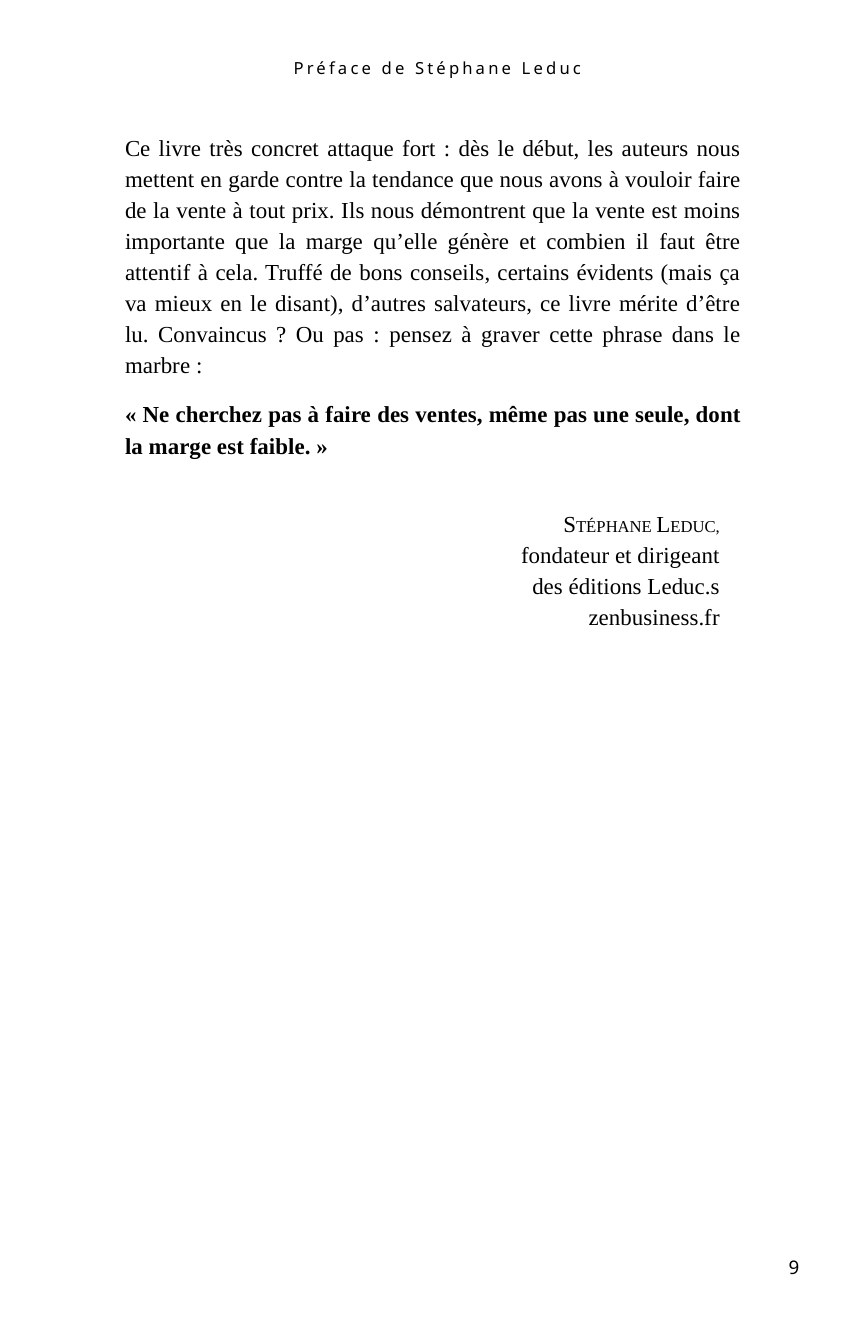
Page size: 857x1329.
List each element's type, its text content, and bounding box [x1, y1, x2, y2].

text_box Ce livre très concret attaque fort : dès le début, les auteurs nous mettent en garde contre la tendance que nous avons à vouloir faire de la vente à tout prix. Ils nous démontrent que la vente est moins importante que la marge qu’elle génère et combien il faut être attentif à cela. Truffé de bons conseils, certains évidents (mais ça va mieux en le disant), d’autres salvateurs, ce livre mérite d’être lu. Convaincus ? Ou pas : pensez à graver cette phrase dans le marbre : « Ne cherchez pas à faire des ventes, même pas une seule, dont la marge est faible. » [125, 130, 741, 470]
text_box Préface de Stéphane Leduc [294, 57, 576, 84]
text_box 9 [788, 1255, 807, 1276]
text_box Stéphane Leduc, fondateur et dirigeant des éditions Leduc.s zenbusiness.fr [521, 506, 744, 622]
